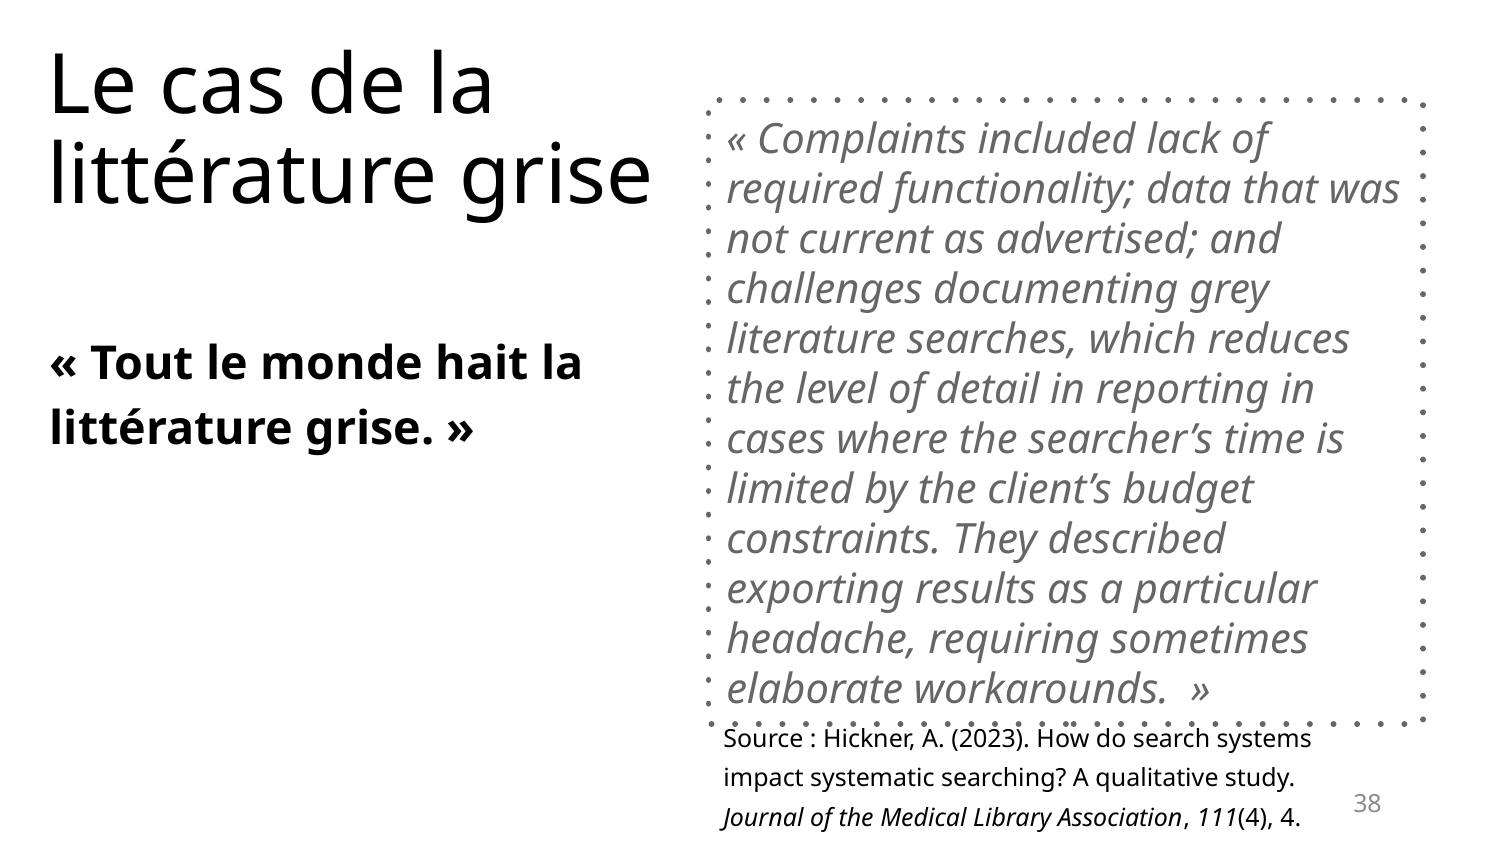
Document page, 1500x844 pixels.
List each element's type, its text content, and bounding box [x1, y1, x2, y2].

list « Tout le monde hait la littérature grise. » [0, 324, 677, 457]
text_box Source : Hickner, A. (2023). How do search systems impact systematic searching? A qualitative study. Journal of the Medical Library Association, 111(4), 4. https://doi.org/10.5195/jmla.2023.1647 [708, 708, 1388, 839]
title Le cas de la littérature grise [32, 100, 708, 264]
text_box « Complaints included lack of required functionality; data that was not current as advertised; and challenges documenting grey literature searches, which reduces the level of detail in reporting in cases where the searcher’s time is limited by the client’s budget constraints. They described exporting results as a particular headache, requiring sometimes elaborate workarounds. » [708, 100, 1424, 725]
